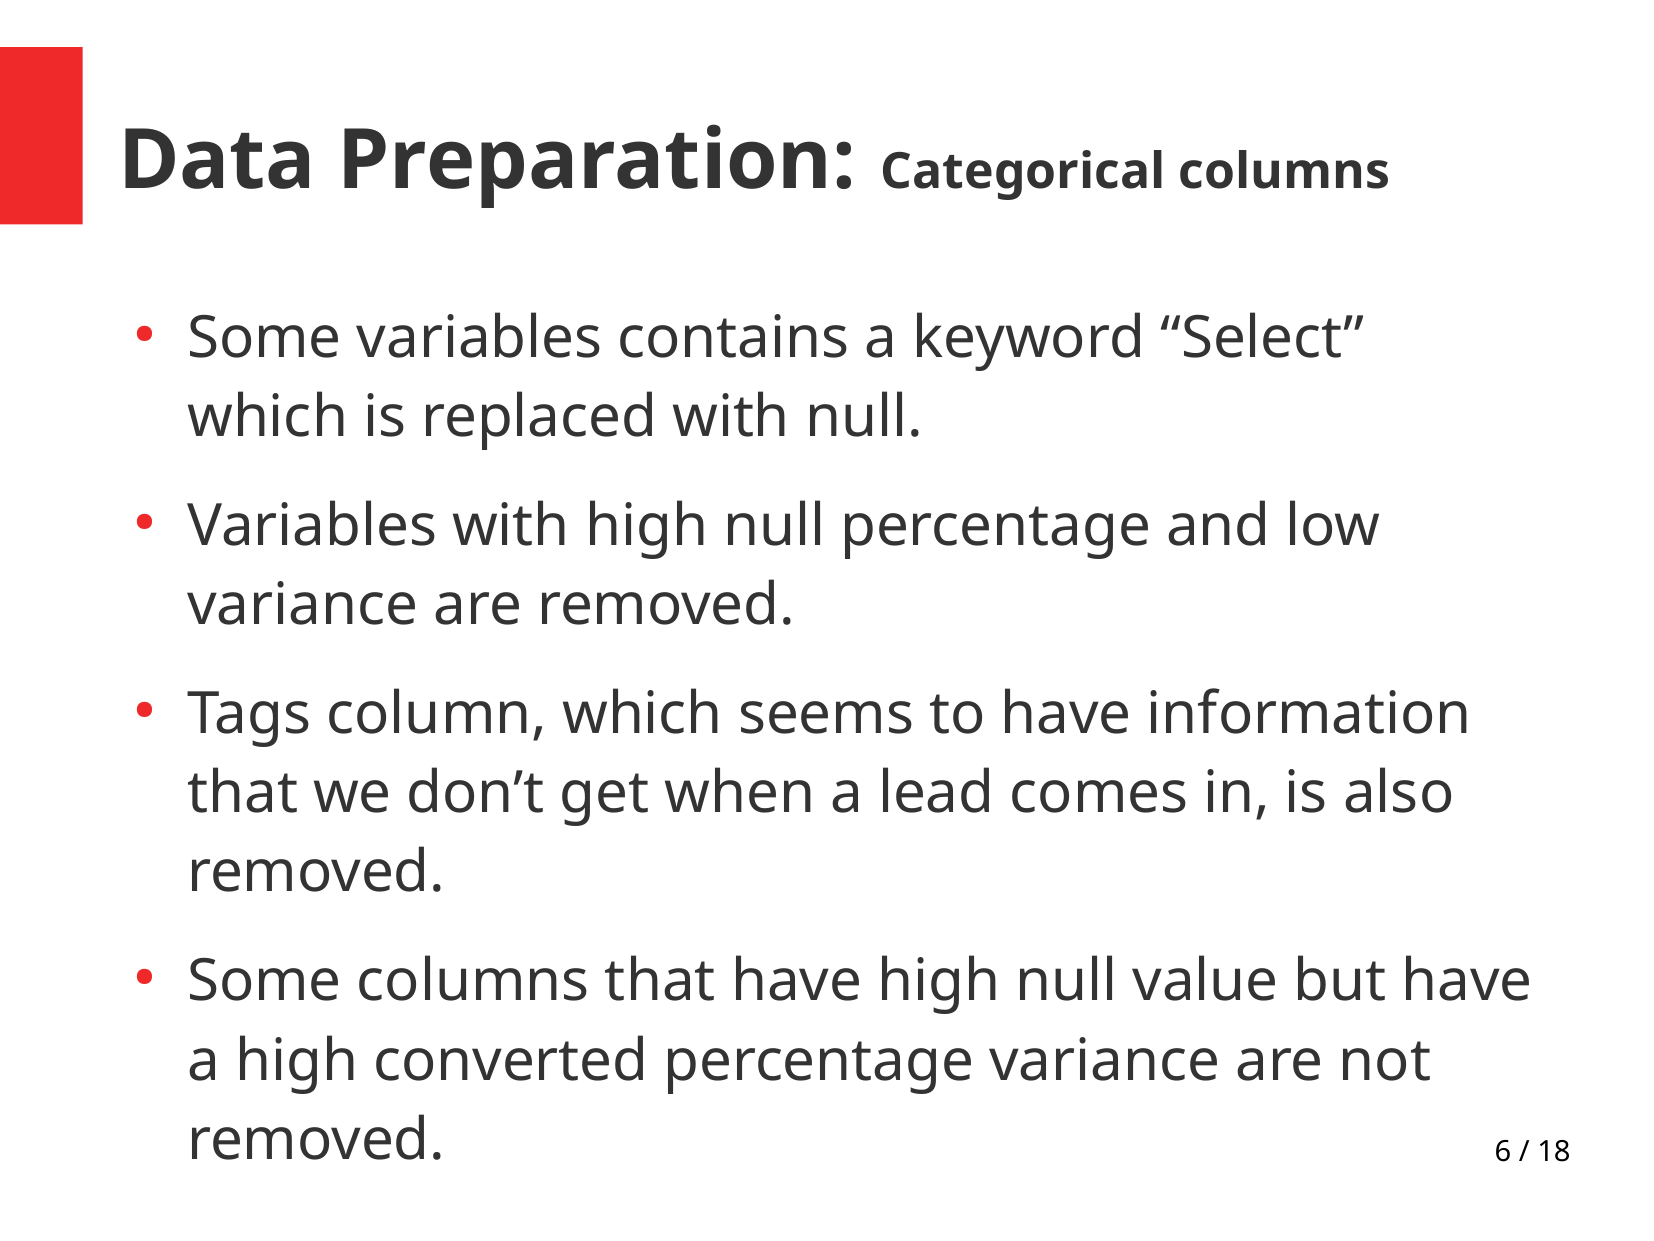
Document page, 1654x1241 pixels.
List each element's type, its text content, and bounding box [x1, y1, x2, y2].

title Data Preparation: Categorical columns [118, 49, 1571, 257]
list Some variables contains a keyword “Select” which is replaced with null. Variables with high null percentage and low variance are removed. Tags column, which seems to have information that we don’t get when a lead comes in, is also removed. Some columns that have high null value but have a high converted percentage variance are not removed. [116, 295, 1534, 1015]
